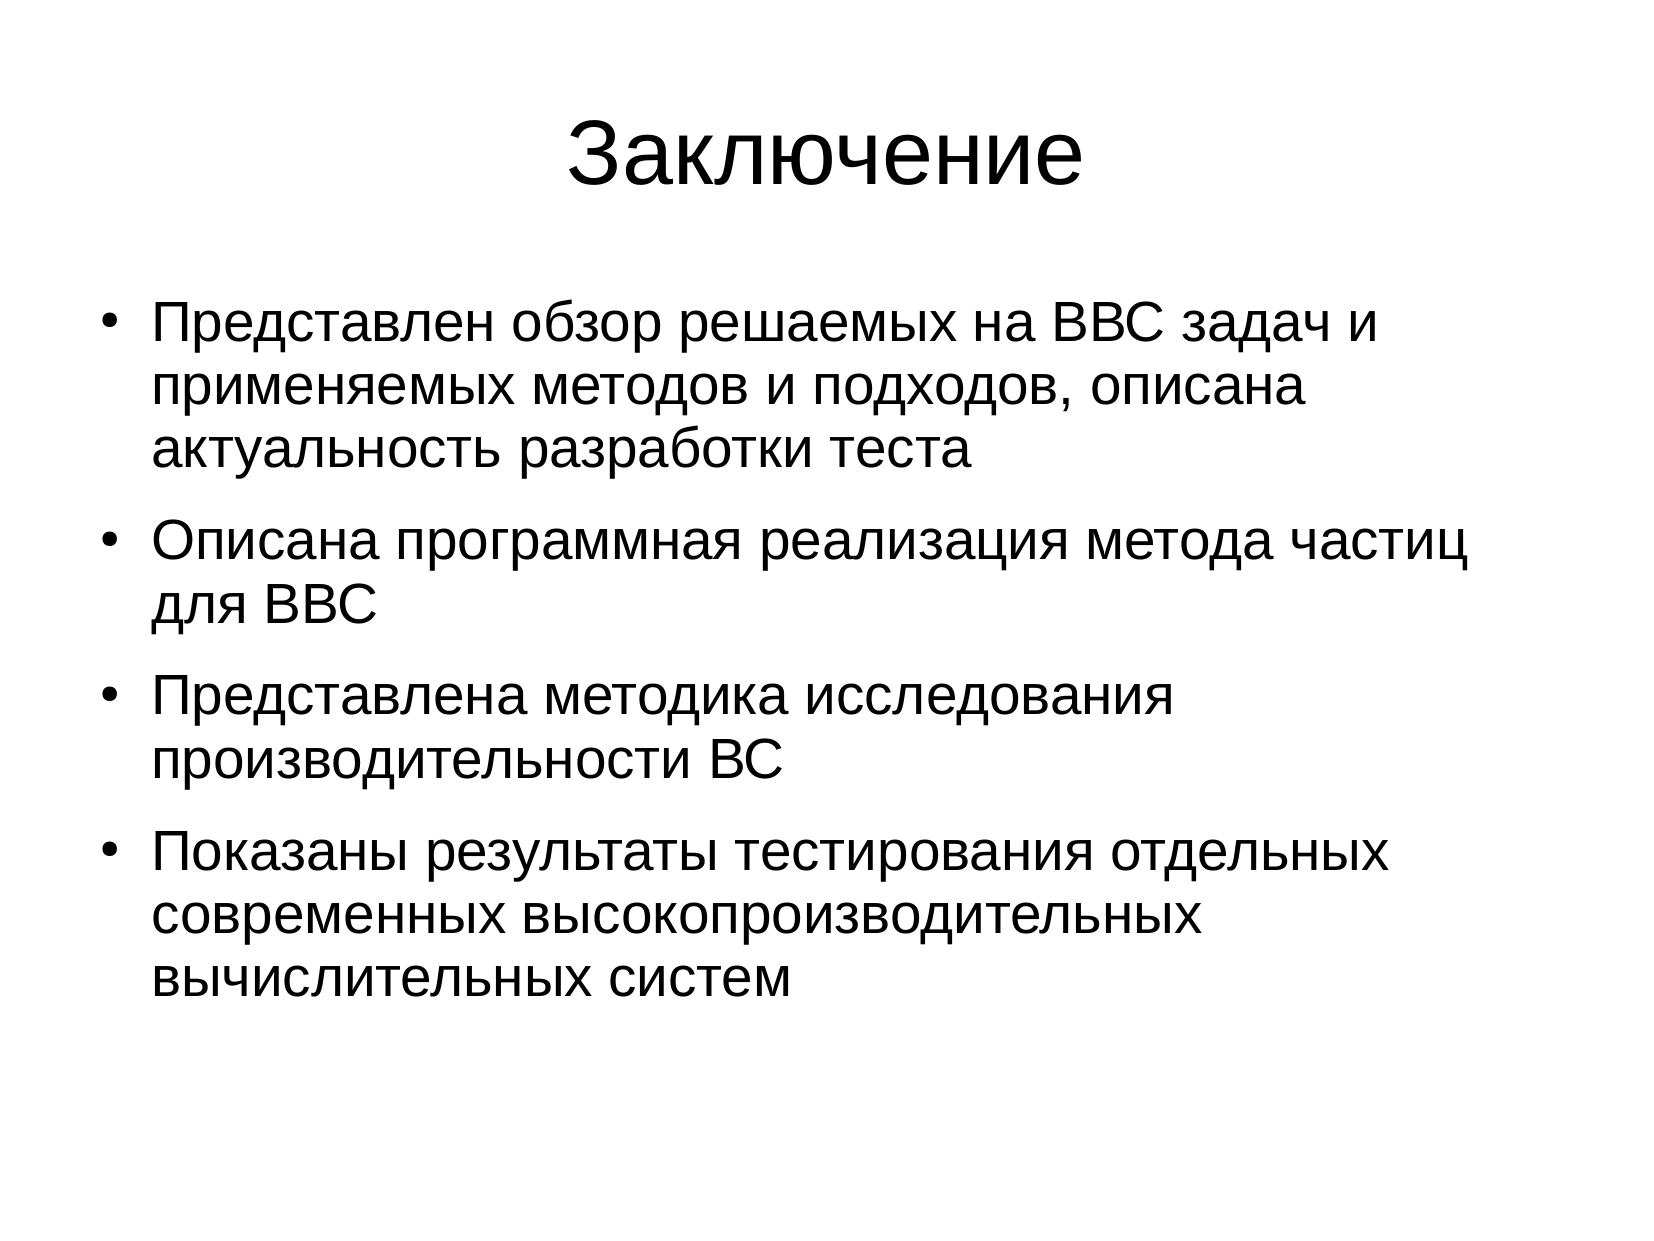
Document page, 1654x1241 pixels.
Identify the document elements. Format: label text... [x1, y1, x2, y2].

title Заключение [82, 49, 1571, 257]
list Представлен обзор решаемых на ВВС задач и применяемых методов и подходов, описана актуальность разработки теста Описана программная реализация метода частиц для ВВС Представлена методика исследования производительности ВС Показаны результаты тестирования отдельных современных высокопроизводительных вычислительных систем [82, 290, 1571, 1010]
